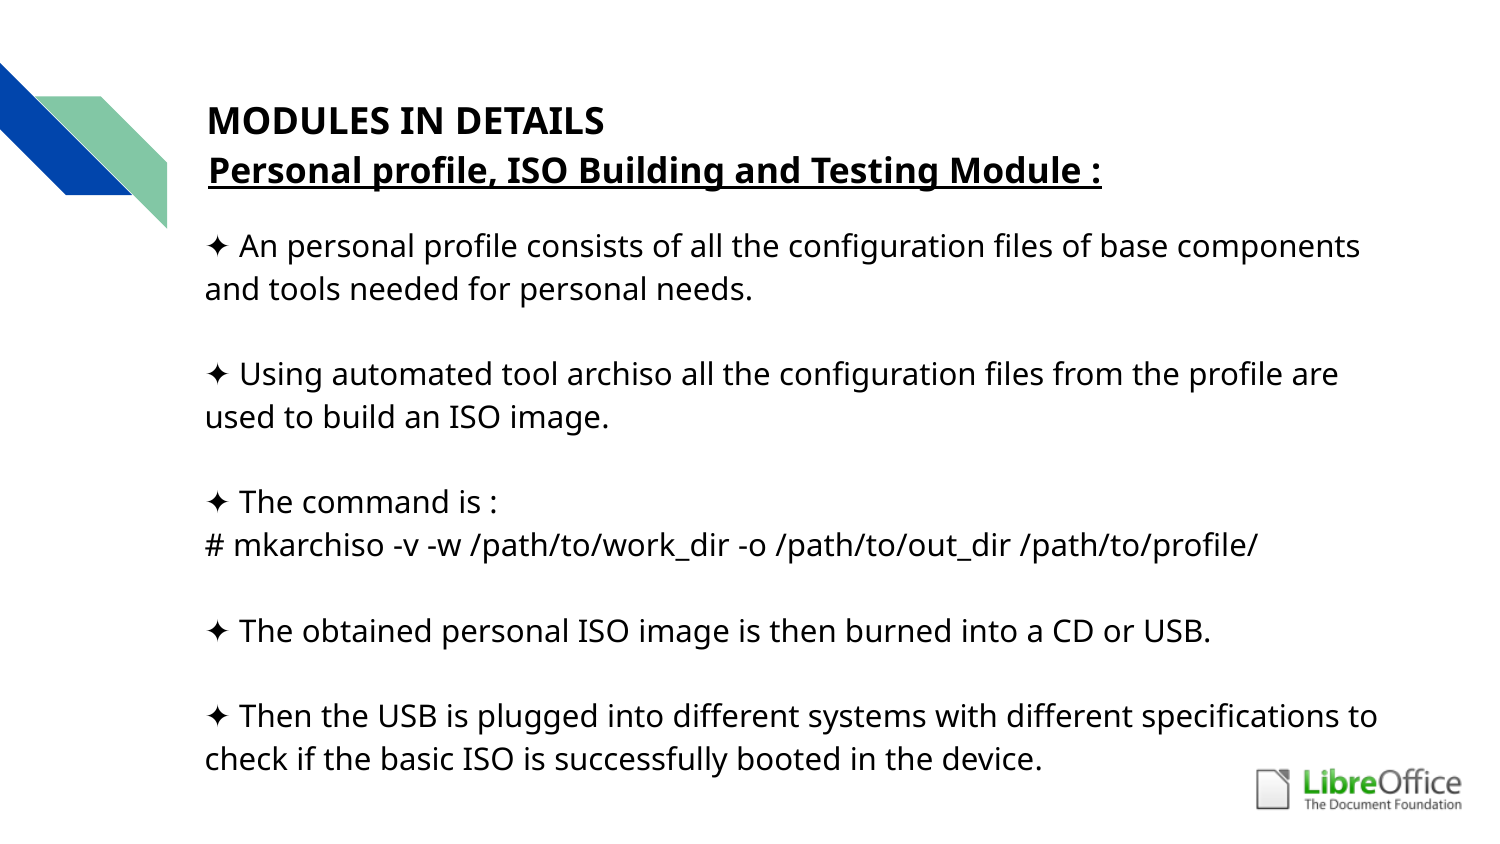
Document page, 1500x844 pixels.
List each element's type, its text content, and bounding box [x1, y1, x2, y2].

text_box ✦ An personal profile consists of all the configuration files of base components and tools needed for personal needs. ✦ Using automated tool archiso all the configuration files from the profile are used to build an ISO image. ✦ The command is : # mkarchiso -v -w /path/to/work_dir -o /path/to/out_dir /path/to/profile/ ✦ The obtained personal ISO image is then burned into a CD or USB. ✦ Then the USB is plugged into different systems with different specifications to check if the basic ISO is successfully booted in the device. [189, 216, 1406, 738]
text_box Personal profile, ISO Building and Testing Module : [193, 140, 1435, 202]
text_box MODULES IN DETAILS [191, 89, 1225, 152]
picture [1240, 751, 1477, 827]
